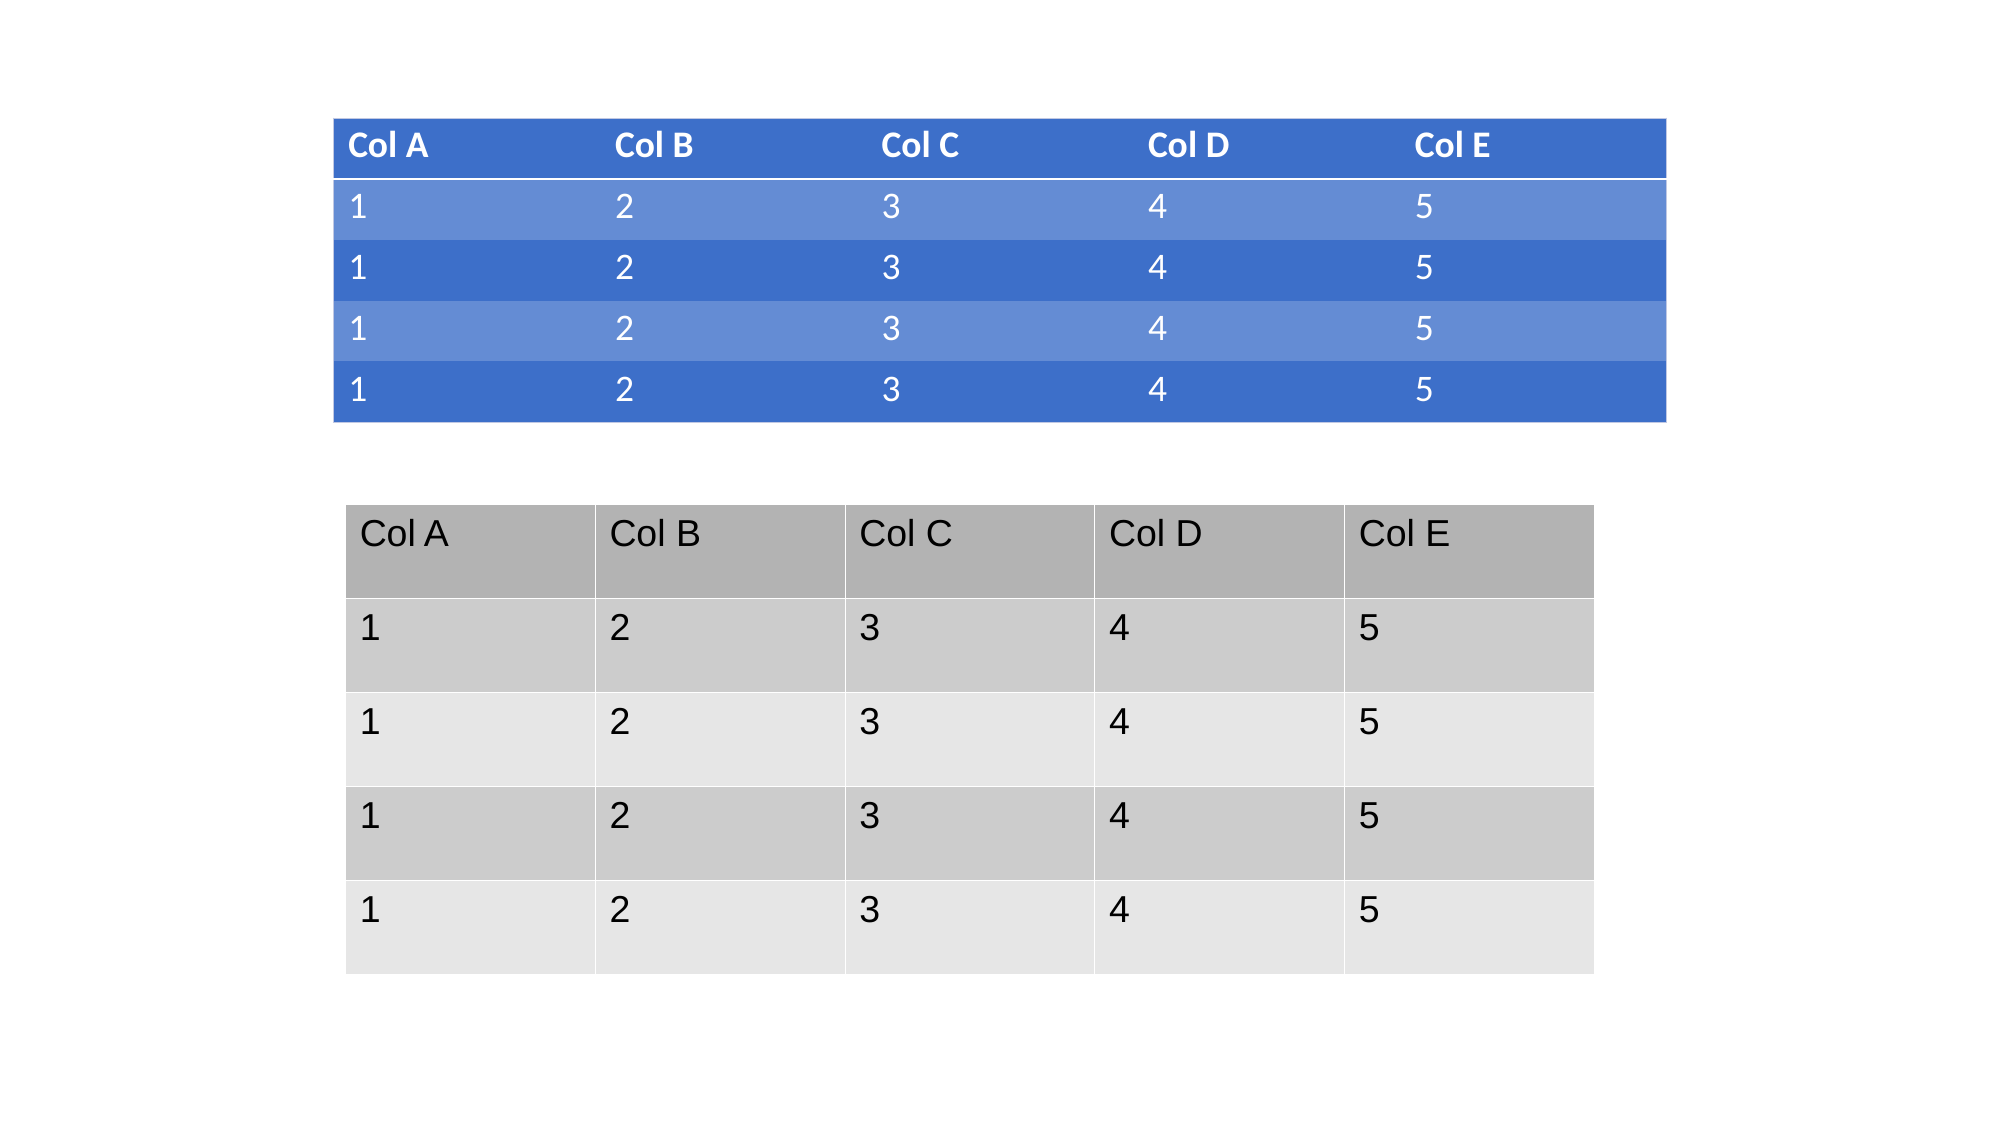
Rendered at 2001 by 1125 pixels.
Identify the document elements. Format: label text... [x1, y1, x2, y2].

table_header Col C [846, 505, 1094, 598]
table_cell 1 [334, 301, 600, 361]
table_cell 1 [346, 693, 595, 786]
table_cell 3 [846, 693, 1094, 786]
table_cell 4 [1095, 693, 1344, 786]
table_cell 4 [1095, 881, 1344, 974]
table_header Col B [596, 505, 845, 598]
table_cell 4 [1133, 361, 1400, 422]
table_cell 3 [846, 787, 1094, 880]
table_cell 5 [1400, 240, 1666, 301]
table_cell 1 [334, 240, 600, 301]
table_cell 2 [596, 599, 845, 692]
table_cell 4 [1133, 240, 1400, 301]
table_header Col C [867, 119, 1133, 178]
table_cell 5 [1345, 787, 1594, 880]
table_cell 1 [346, 599, 595, 692]
table_cell 1 [334, 361, 600, 422]
table_cell 4 [1095, 787, 1344, 880]
table_header Col D [1133, 119, 1400, 178]
table_header Col E [1400, 119, 1666, 178]
table_cell 5 [1345, 881, 1594, 974]
table_cell 4 [1095, 599, 1344, 692]
table_cell 1 [334, 180, 600, 240]
table_cell 2 [600, 180, 867, 240]
table_cell 5 [1400, 361, 1666, 422]
table_cell 4 [1133, 180, 1400, 240]
table_cell 5 [1345, 693, 1594, 786]
table_cell 3 [867, 180, 1133, 240]
table_header Col E [1345, 505, 1594, 598]
table_cell 5 [1400, 180, 1666, 240]
table_cell 2 [596, 881, 845, 974]
table_cell 3 [867, 361, 1133, 422]
table_cell 3 [846, 881, 1094, 974]
table_cell 2 [600, 301, 867, 361]
table_cell 3 [867, 240, 1133, 301]
table_header Col B [600, 119, 867, 178]
table_cell 5 [1400, 301, 1666, 361]
table_header Col A [334, 119, 600, 178]
table_cell 2 [596, 693, 845, 786]
table_cell 5 [1345, 599, 1594, 692]
table_cell 2 [596, 787, 845, 880]
table_cell 4 [1133, 301, 1400, 361]
table_cell 2 [600, 240, 867, 301]
table_header Col A [346, 505, 595, 598]
table_header Col D [1095, 505, 1344, 598]
table_cell 2 [600, 361, 867, 422]
table_cell 3 [846, 599, 1094, 692]
table_cell 3 [867, 301, 1133, 361]
table_cell 1 [346, 881, 595, 974]
table_cell 1 [346, 787, 595, 880]
